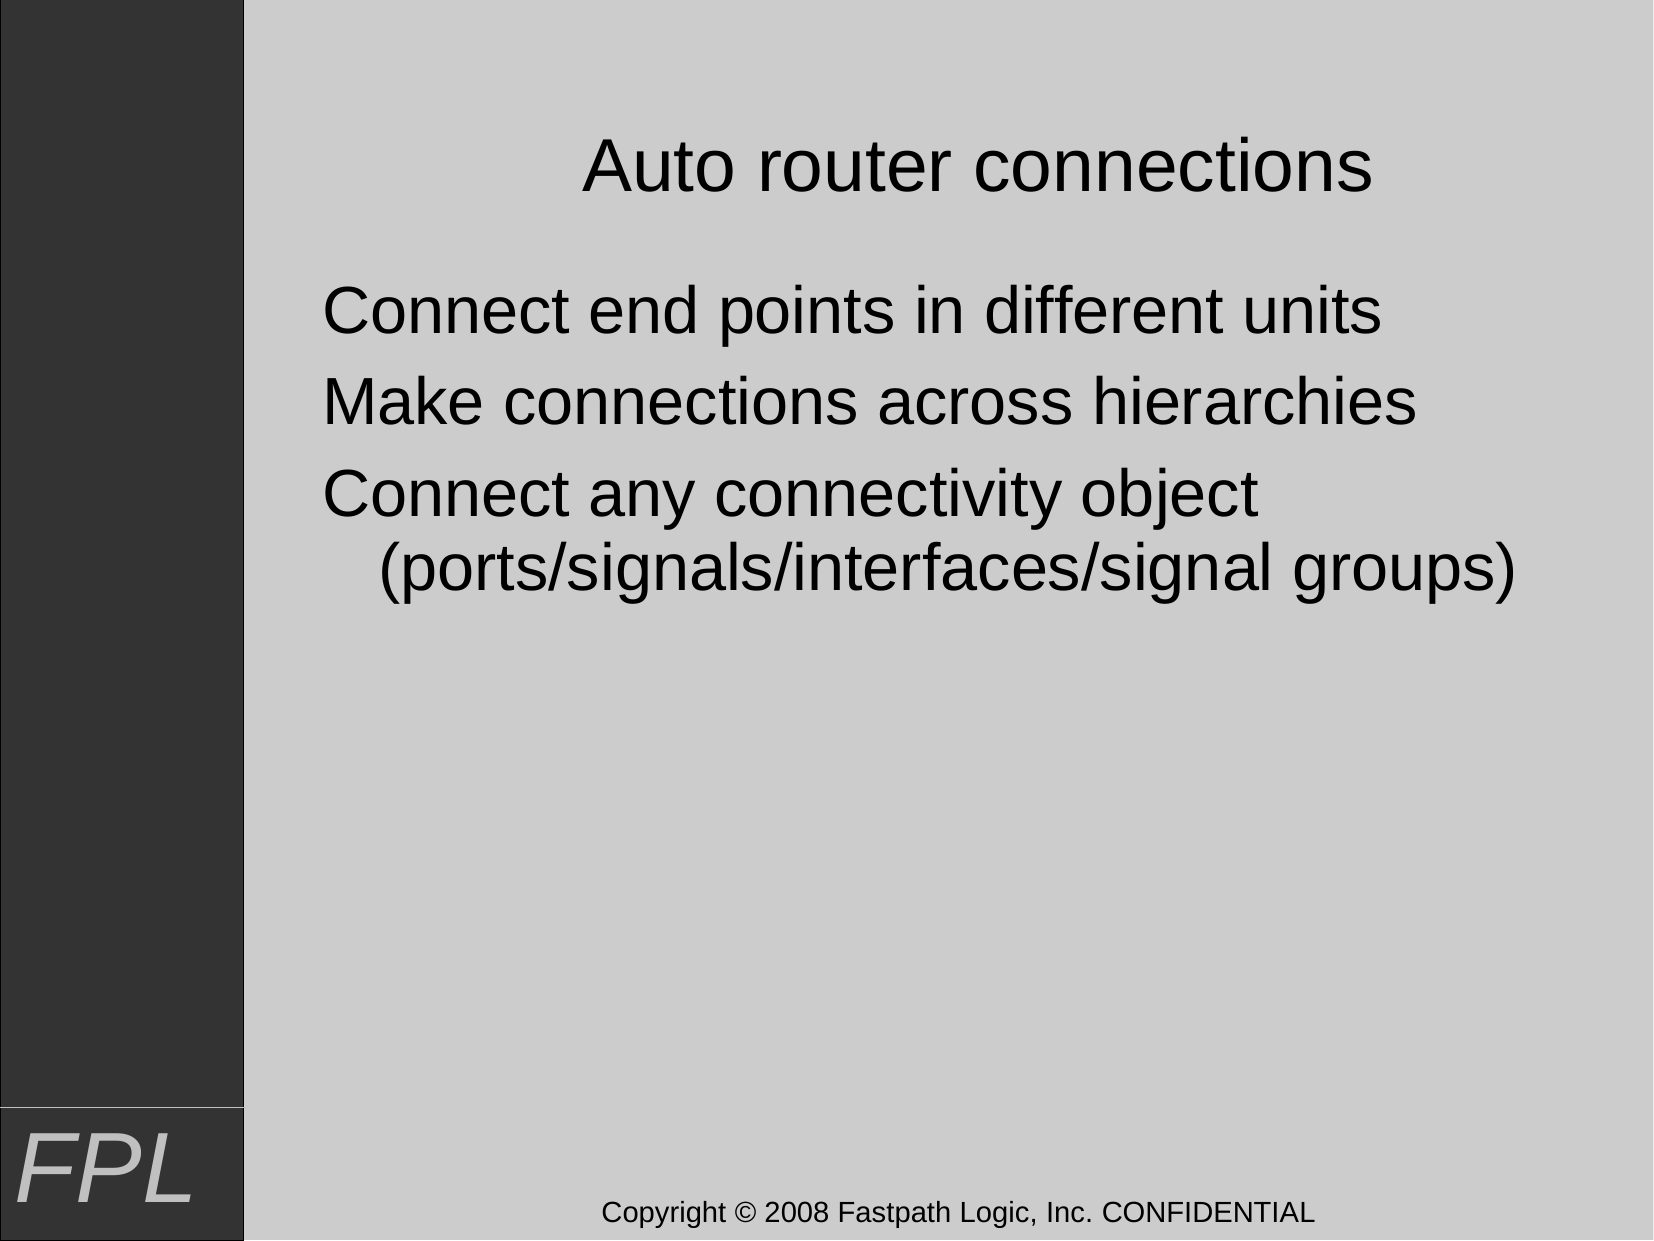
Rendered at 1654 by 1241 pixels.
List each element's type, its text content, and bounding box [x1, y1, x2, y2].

title Auto router connections [426, 57, 1529, 272]
list Connect end points in different units Make connections across hierarchies Connect any connectivity object (ports/signals/interfaces/signal groups) [322, 272, 1634, 1179]
